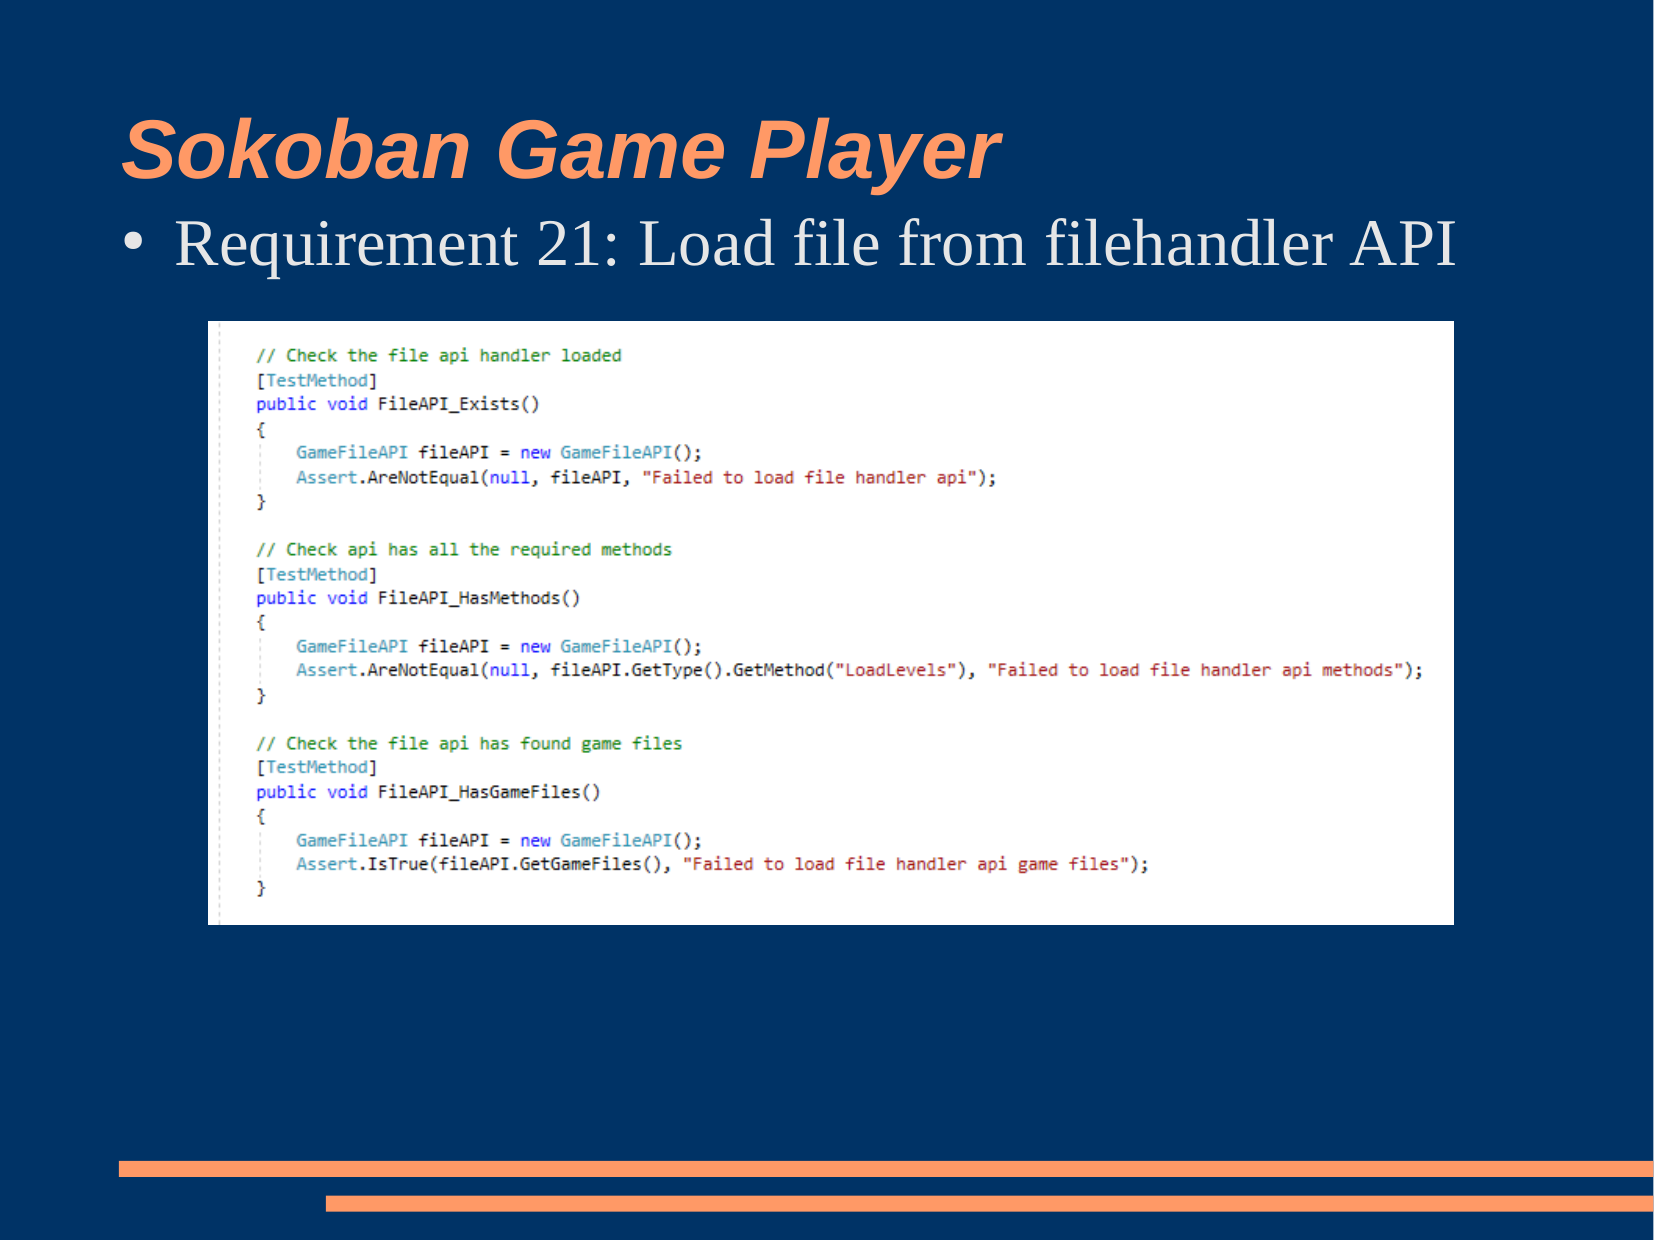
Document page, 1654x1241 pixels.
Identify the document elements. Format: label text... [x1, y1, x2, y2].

picture [208, 321, 1454, 925]
title Sokoban Game Player [121, 46, 1534, 205]
list Requirement 21: Load file from filehandler API [86, 205, 1567, 1016]
